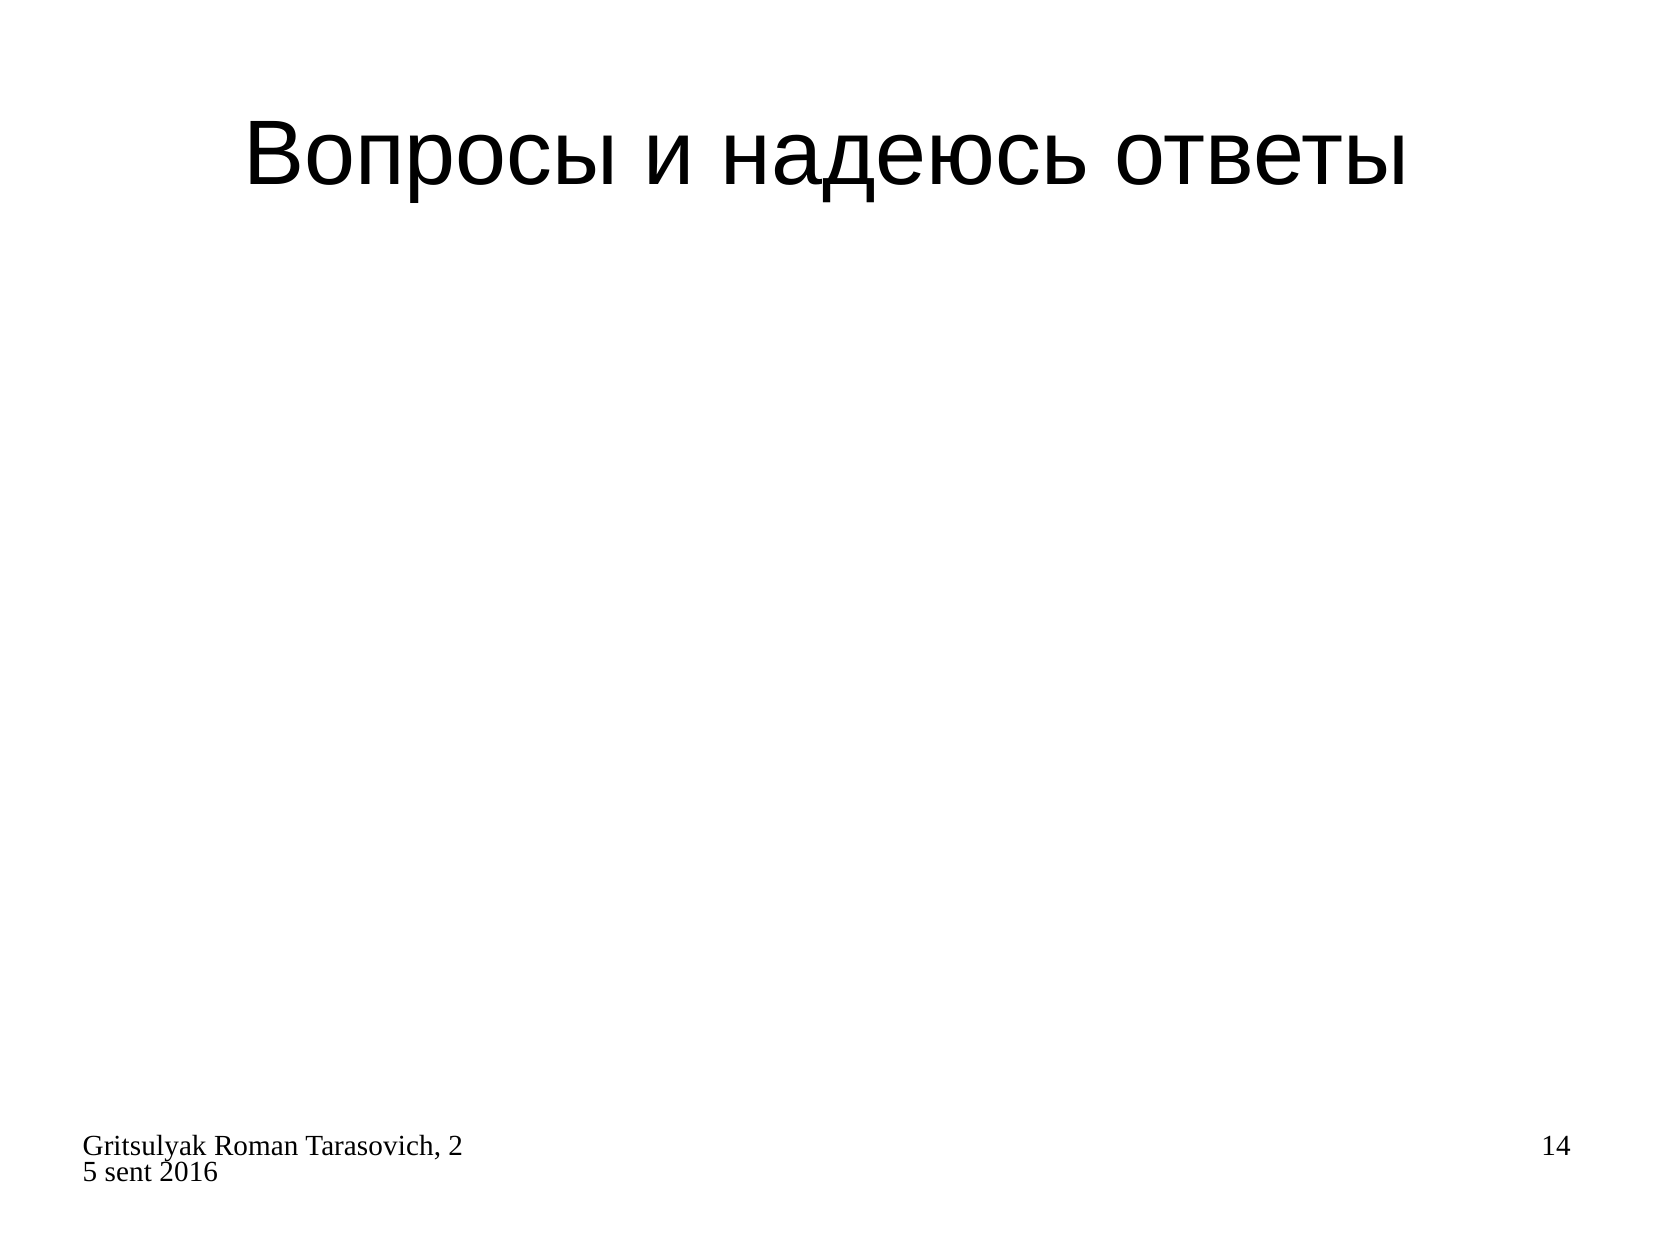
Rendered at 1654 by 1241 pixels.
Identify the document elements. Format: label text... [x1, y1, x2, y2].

title Вопросы и надеюсь ответы [82, 49, 1571, 257]
